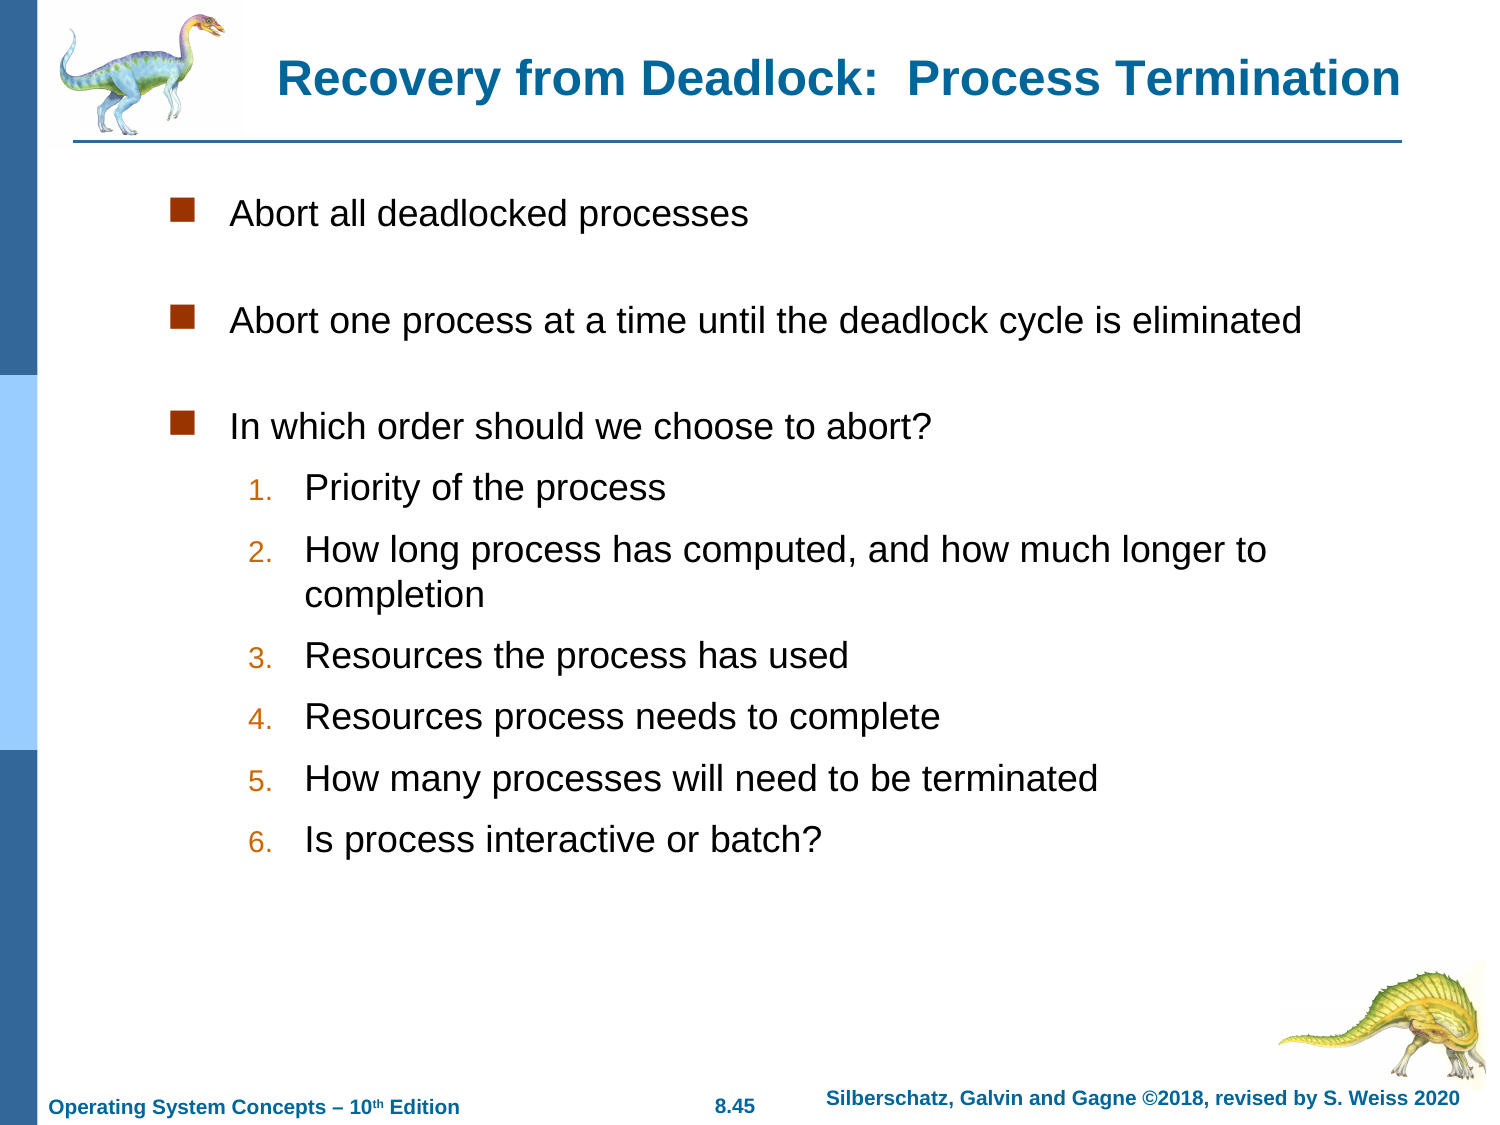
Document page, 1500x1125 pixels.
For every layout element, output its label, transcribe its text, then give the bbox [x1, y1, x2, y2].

picture [46, 0, 243, 149]
picture [1275, 959, 1486, 1095]
title Recovery from Deadlock: Process Termination [135, 37, 1500, 113]
list Abort all deadlocked processes Abort one process at a time until the deadlock cycle is eliminated In which order should we choose to abort? Priority of the process How long process has computed, and how much longer to completion Resources the process has used Resources process needs to complete How many processes will need to be terminated Is process interactive or batch? [158, 181, 1421, 925]
